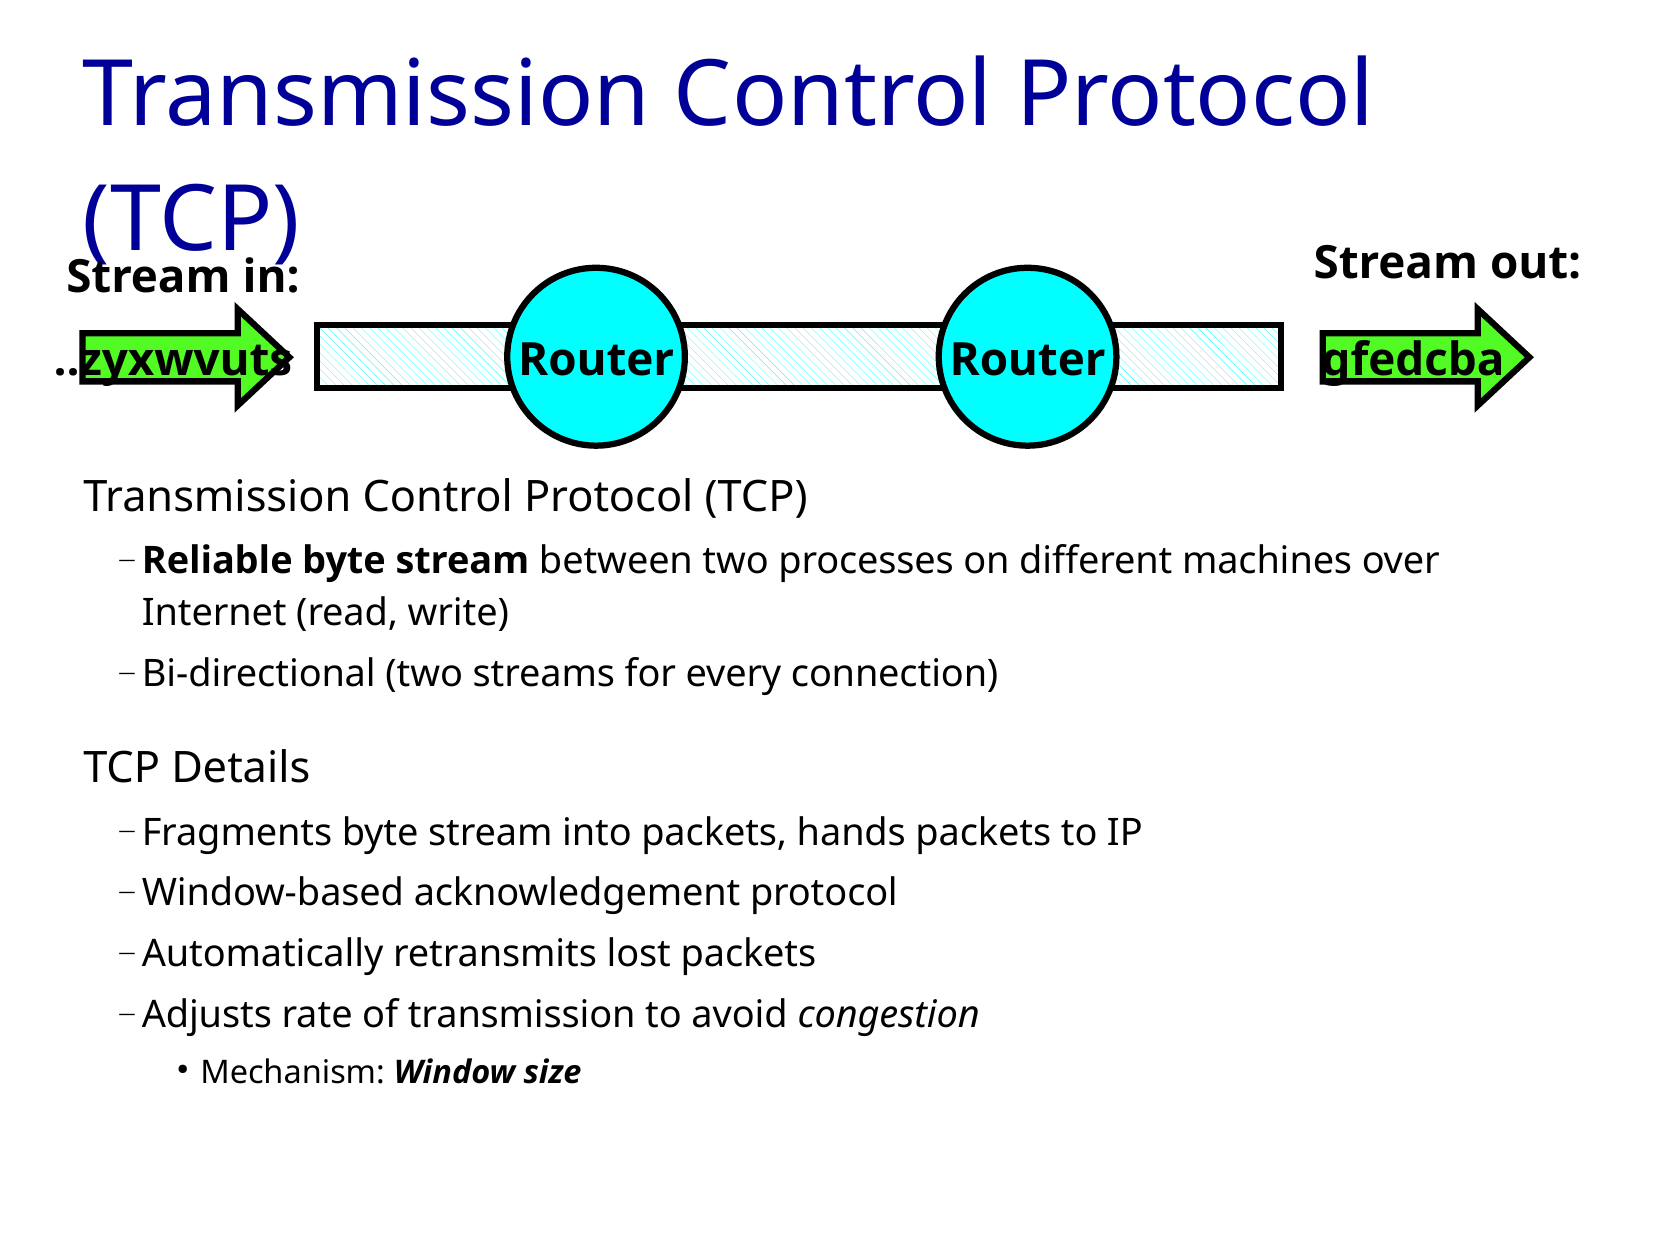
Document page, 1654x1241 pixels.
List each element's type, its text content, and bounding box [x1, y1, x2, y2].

text_box Router [938, 267, 1117, 446]
text_box [1111, 324, 1282, 389]
title Transmission Control Protocol (TCP) [82, 49, 1571, 257]
text_box [316, 324, 513, 389]
list Transmission Control Protocol (TCP) Reliable byte stream between two processes on different machines over Internet (read, write) Bi-directional (two streams for every connection) TCP Details Fragments byte stream into packets, hands packets to IP Window-based acknowledgement protocol Automatically retransmits lost packets Adjusts rate of transmission to avoid congestion Mechanism: Window size [60, 465, 1571, 1096]
text_box gfedcba [1330, 355, 1340, 370]
text_box Stream out: [1281, 224, 1614, 350]
text_box gfedcba [1322, 309, 1530, 406]
text_box ..zyxwvuts [82, 309, 282, 406]
text_box Router [507, 267, 685, 446]
text_box [680, 324, 944, 389]
text_box Stream in: [13, 238, 352, 364]
